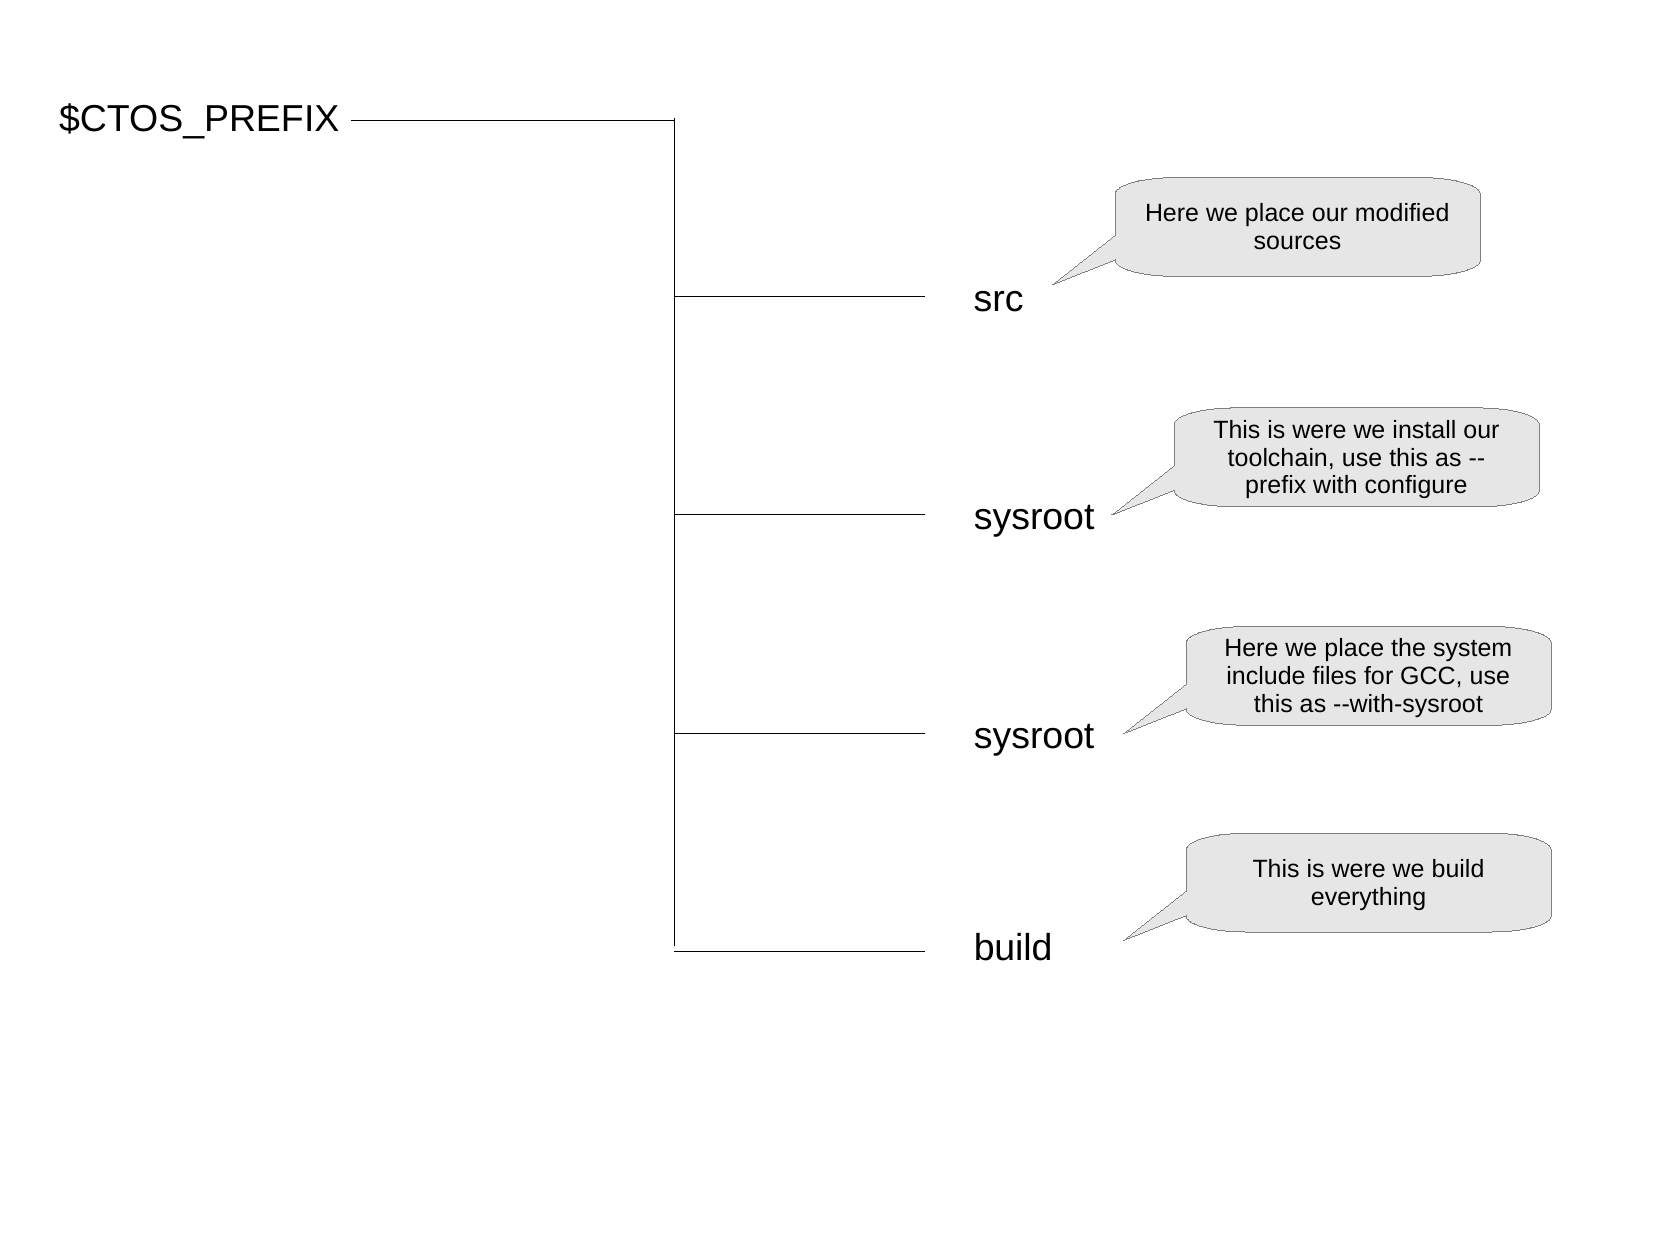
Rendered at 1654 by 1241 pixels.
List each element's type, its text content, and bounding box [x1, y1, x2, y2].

text_box $CTOS_PREFIX [44, 90, 403, 148]
text_box This is were we install our toolchain, use this as --prefix with configure [1111, 407, 1540, 515]
text_box This is were we build everything [1123, 833, 1552, 941]
text_box sysroot [958, 706, 1415, 764]
text_box Here we place the system include files for GCC, use this as --with-sysroot [1123, 626, 1552, 734]
text_box src [958, 269, 1415, 327]
text_box sysroot [958, 488, 1415, 546]
text_box build [959, 919, 1415, 977]
text_box Here we place our modified sources [1052, 177, 1481, 285]
